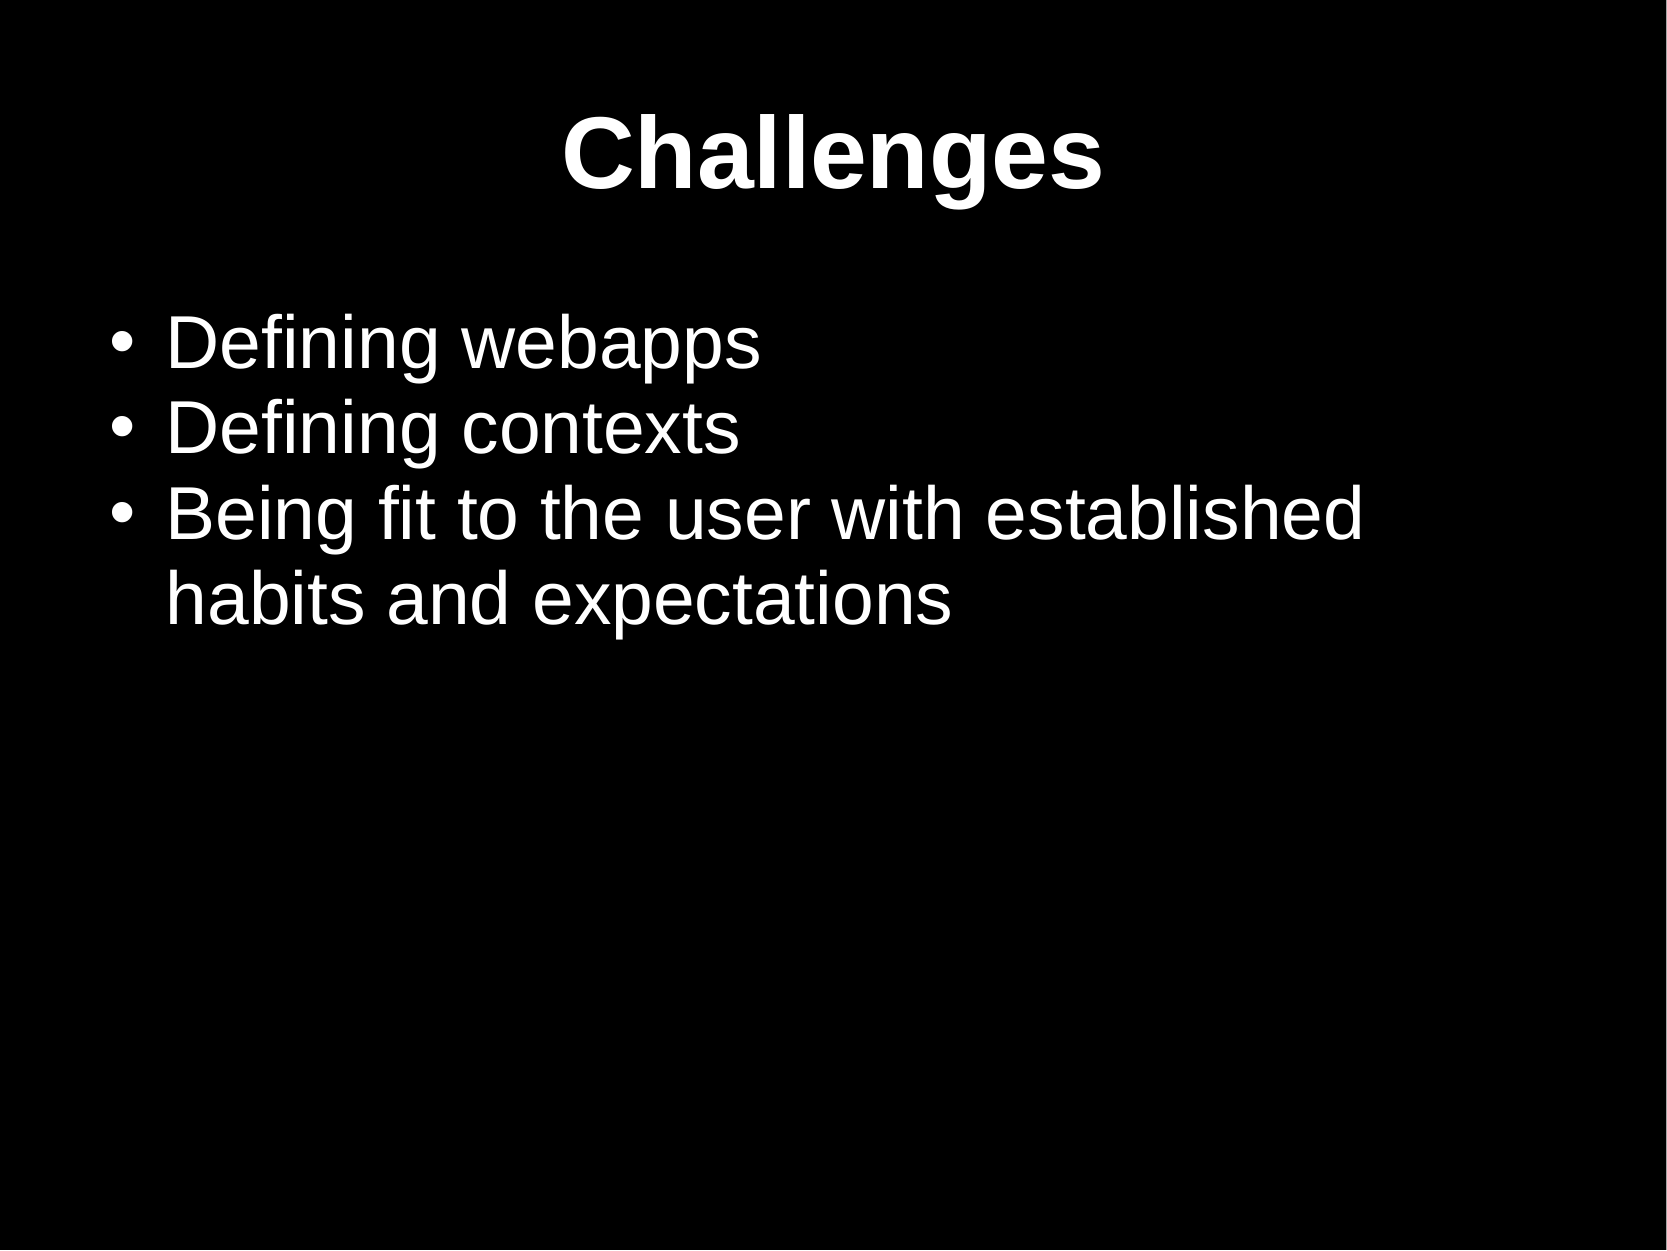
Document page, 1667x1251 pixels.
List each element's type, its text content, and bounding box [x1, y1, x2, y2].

text_box Defining webapps Defining contexts Being fit to the user with established habits and expectations [90, 299, 1577, 642]
text_box Challenges [90, 95, 1577, 213]
